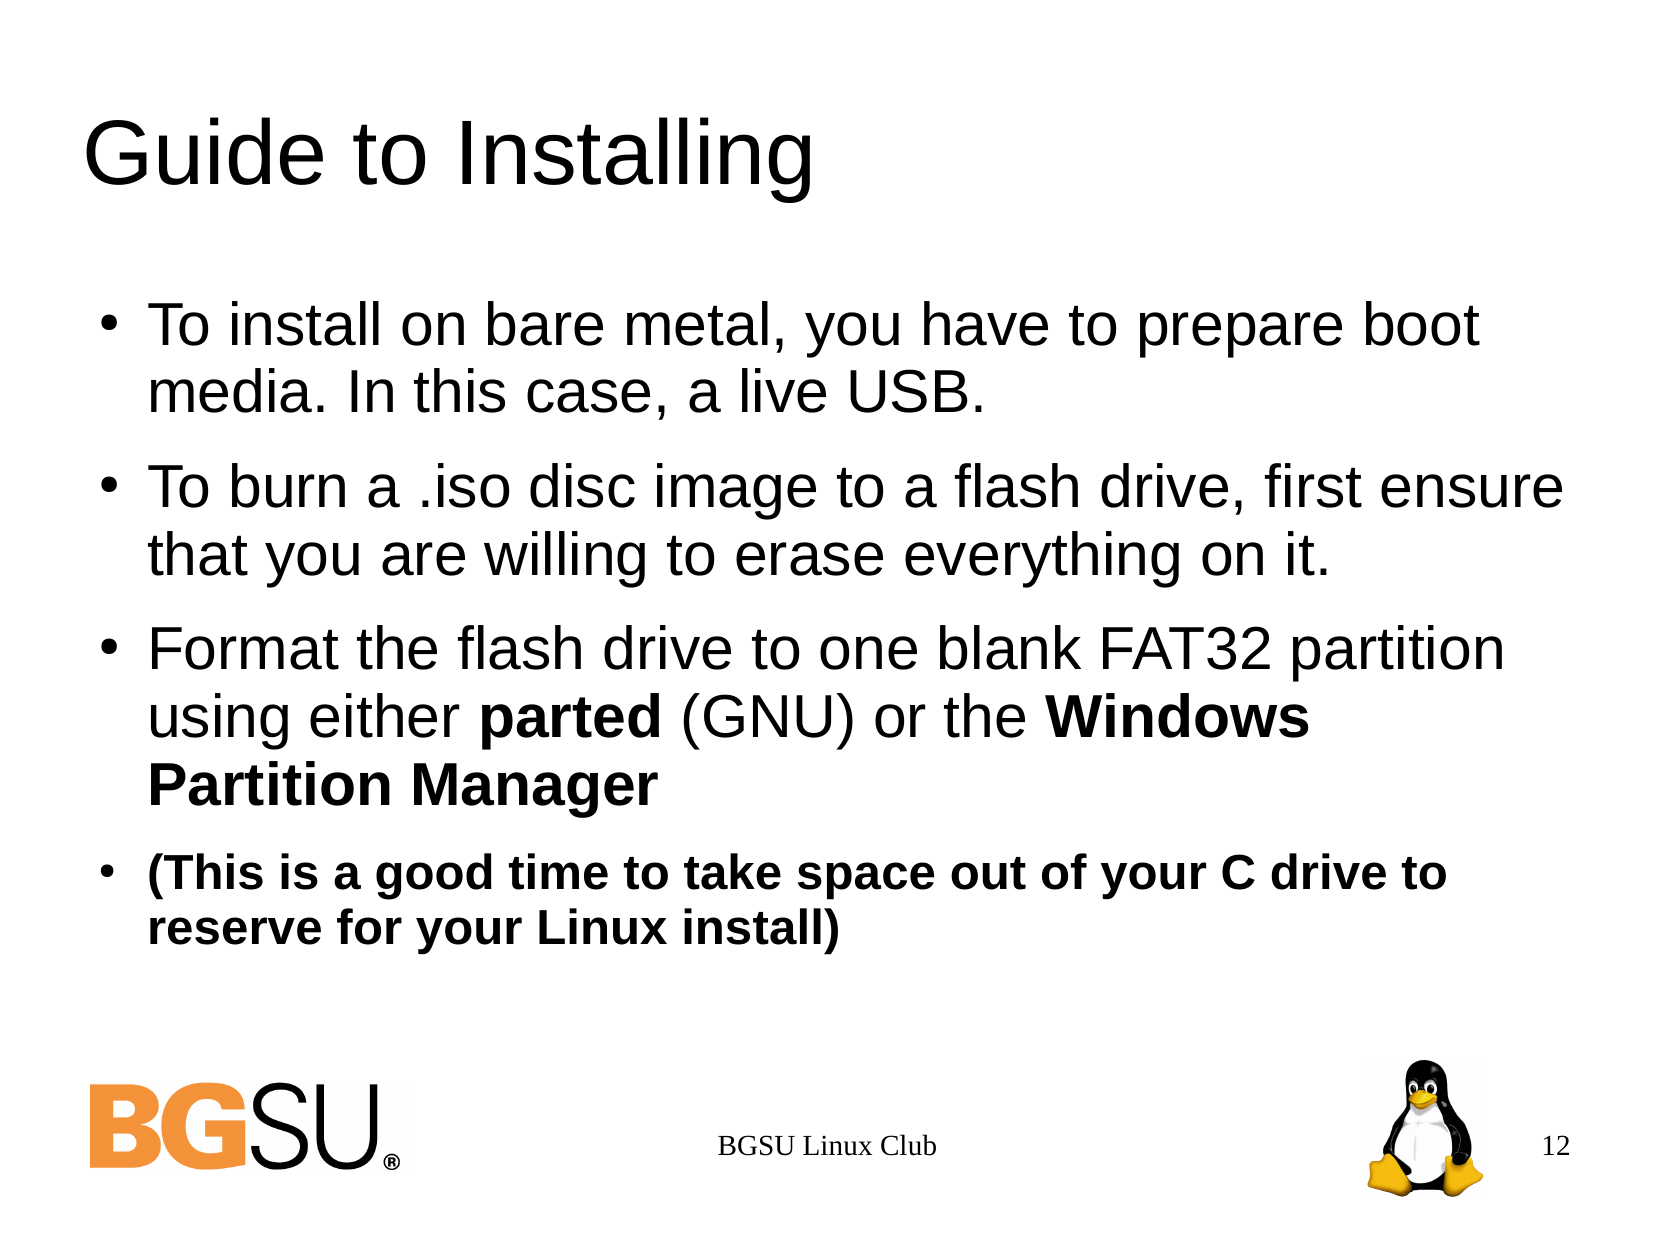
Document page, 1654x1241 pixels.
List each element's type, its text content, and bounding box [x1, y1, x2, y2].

picture [1365, 1057, 1486, 1201]
list To install on bare metal, you have to prepare boot media. In this case, a live USB. To burn a .iso disc image to a flash drive, first ensure that you are willing to erase everything on it. Format the flash drive to one blank FAT32 partition using either parted (GNU) or the Windows Partition Manager (This is a good time to take space out of your C drive to reserve for your Linux install) [82, 290, 1571, 1010]
title Guide to Installing [82, 49, 1571, 257]
picture [90, 1082, 409, 1171]
